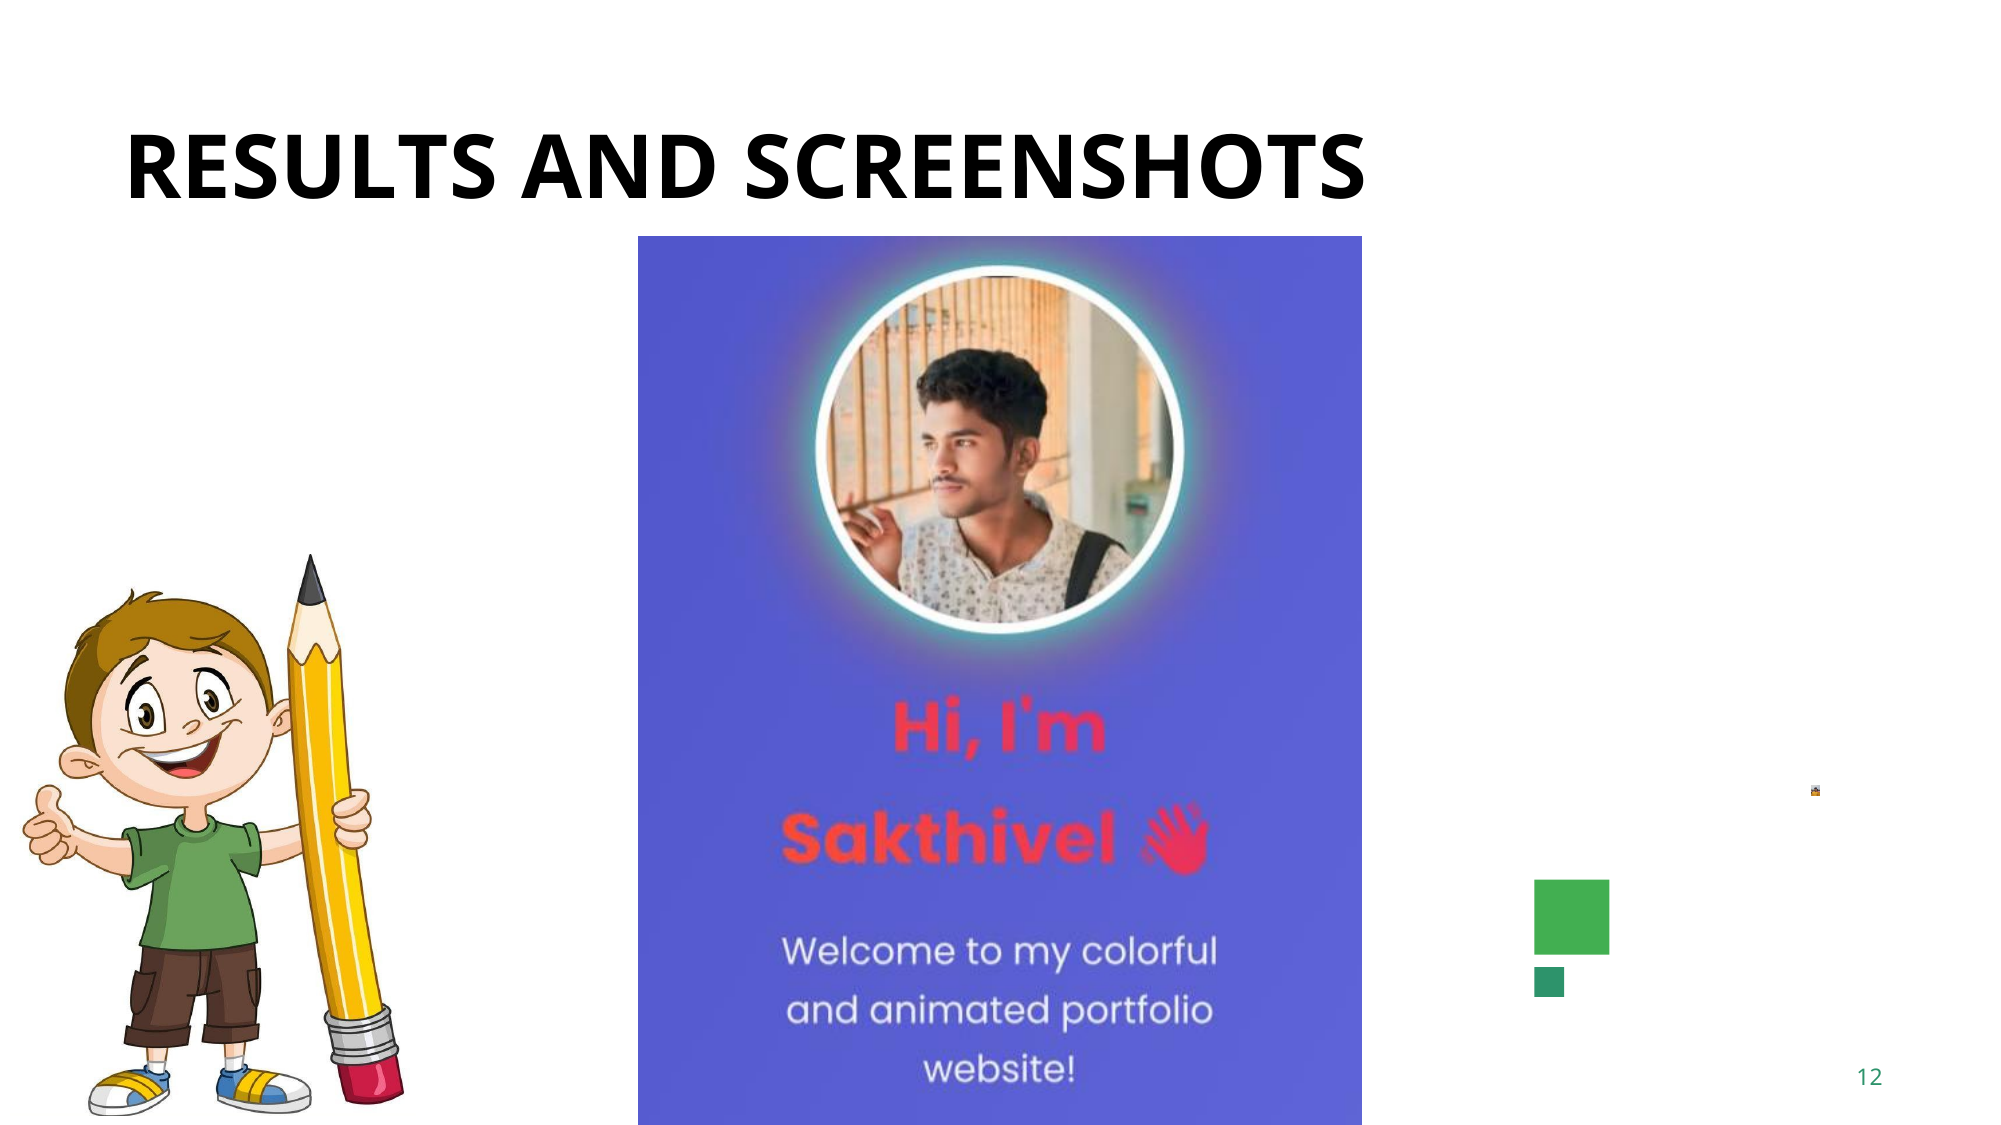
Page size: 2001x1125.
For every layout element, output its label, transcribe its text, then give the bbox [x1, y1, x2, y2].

title RESULTS AND SCREENSHOTS [121, 107, 1513, 218]
picture [638, 236, 1362, 1125]
text_box 12 [1849, 1061, 1888, 1094]
text_box [1534, 879, 1610, 955]
text_box [1534, 967, 1565, 997]
picture [10, 554, 416, 1116]
picture [1811, 785, 1820, 796]
